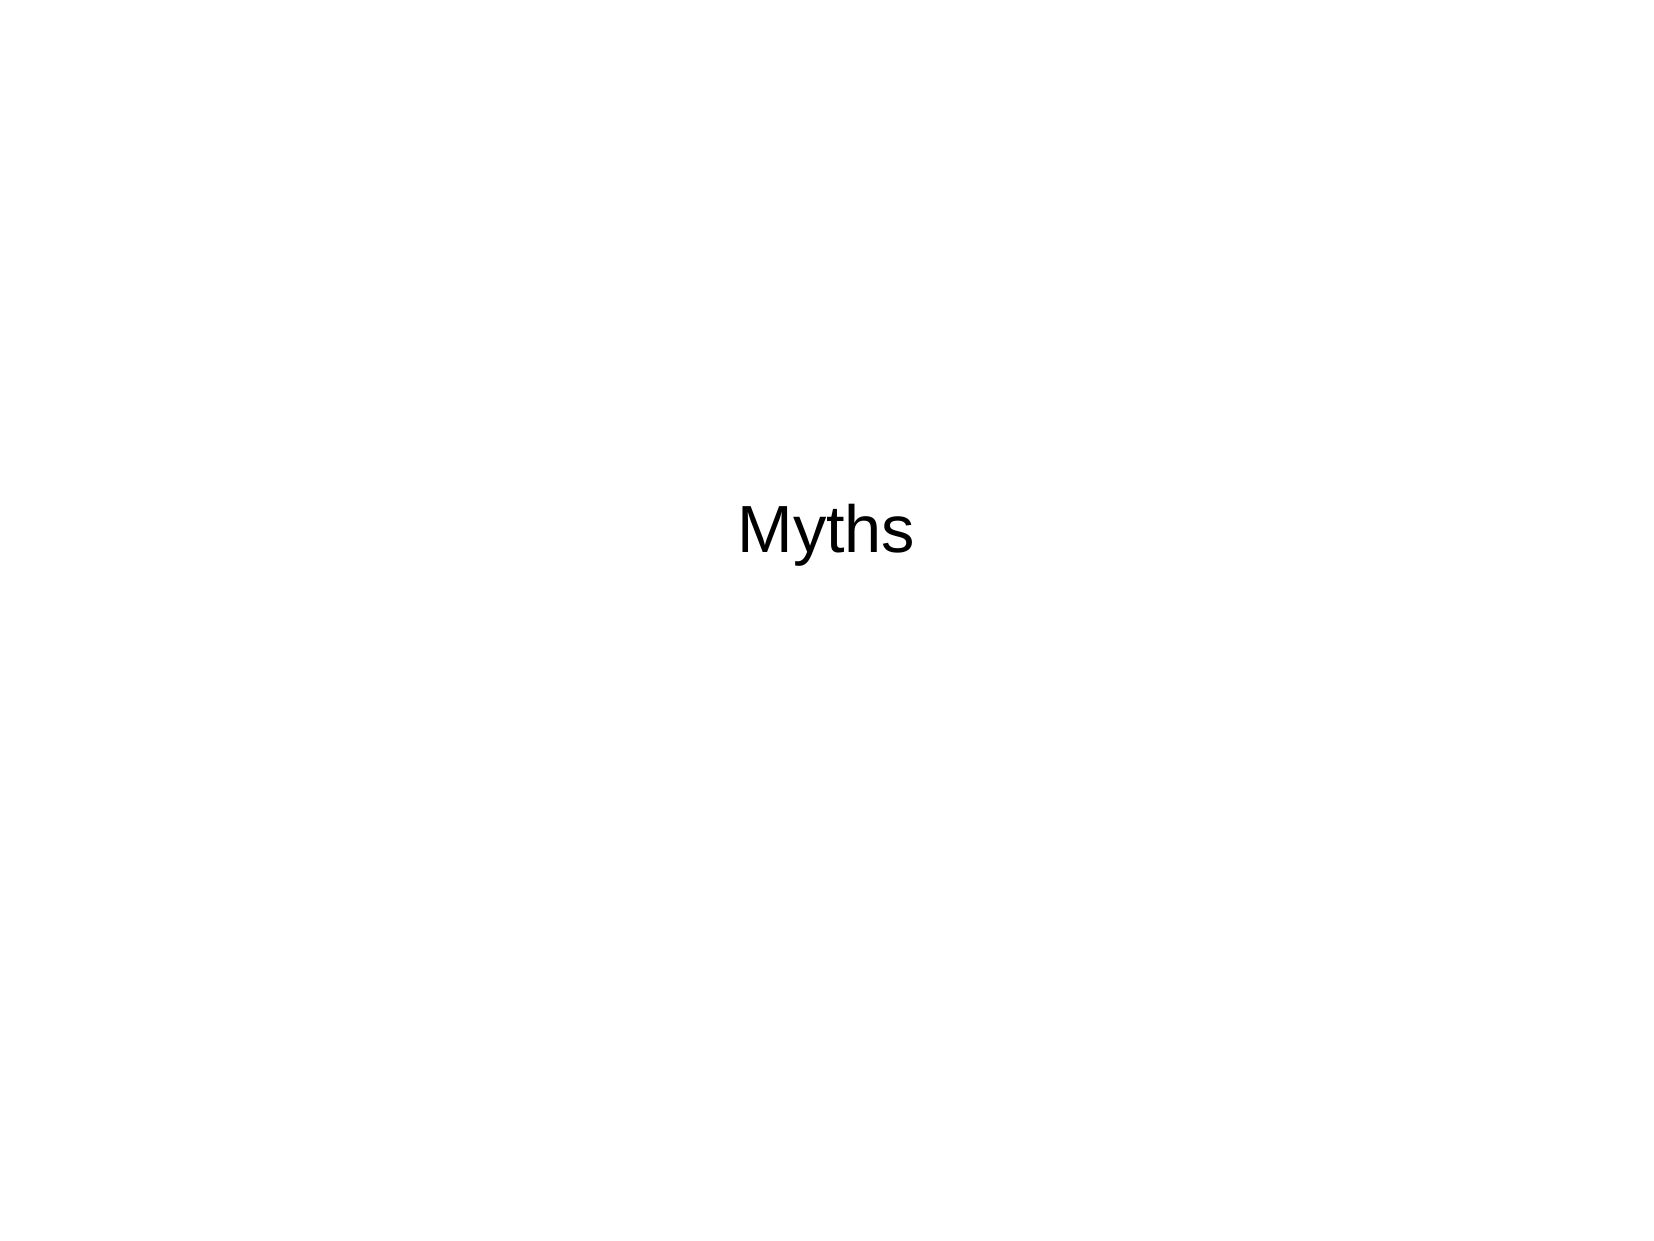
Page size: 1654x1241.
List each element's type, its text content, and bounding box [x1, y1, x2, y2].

subtitle Myths [82, 49, 1571, 1010]
